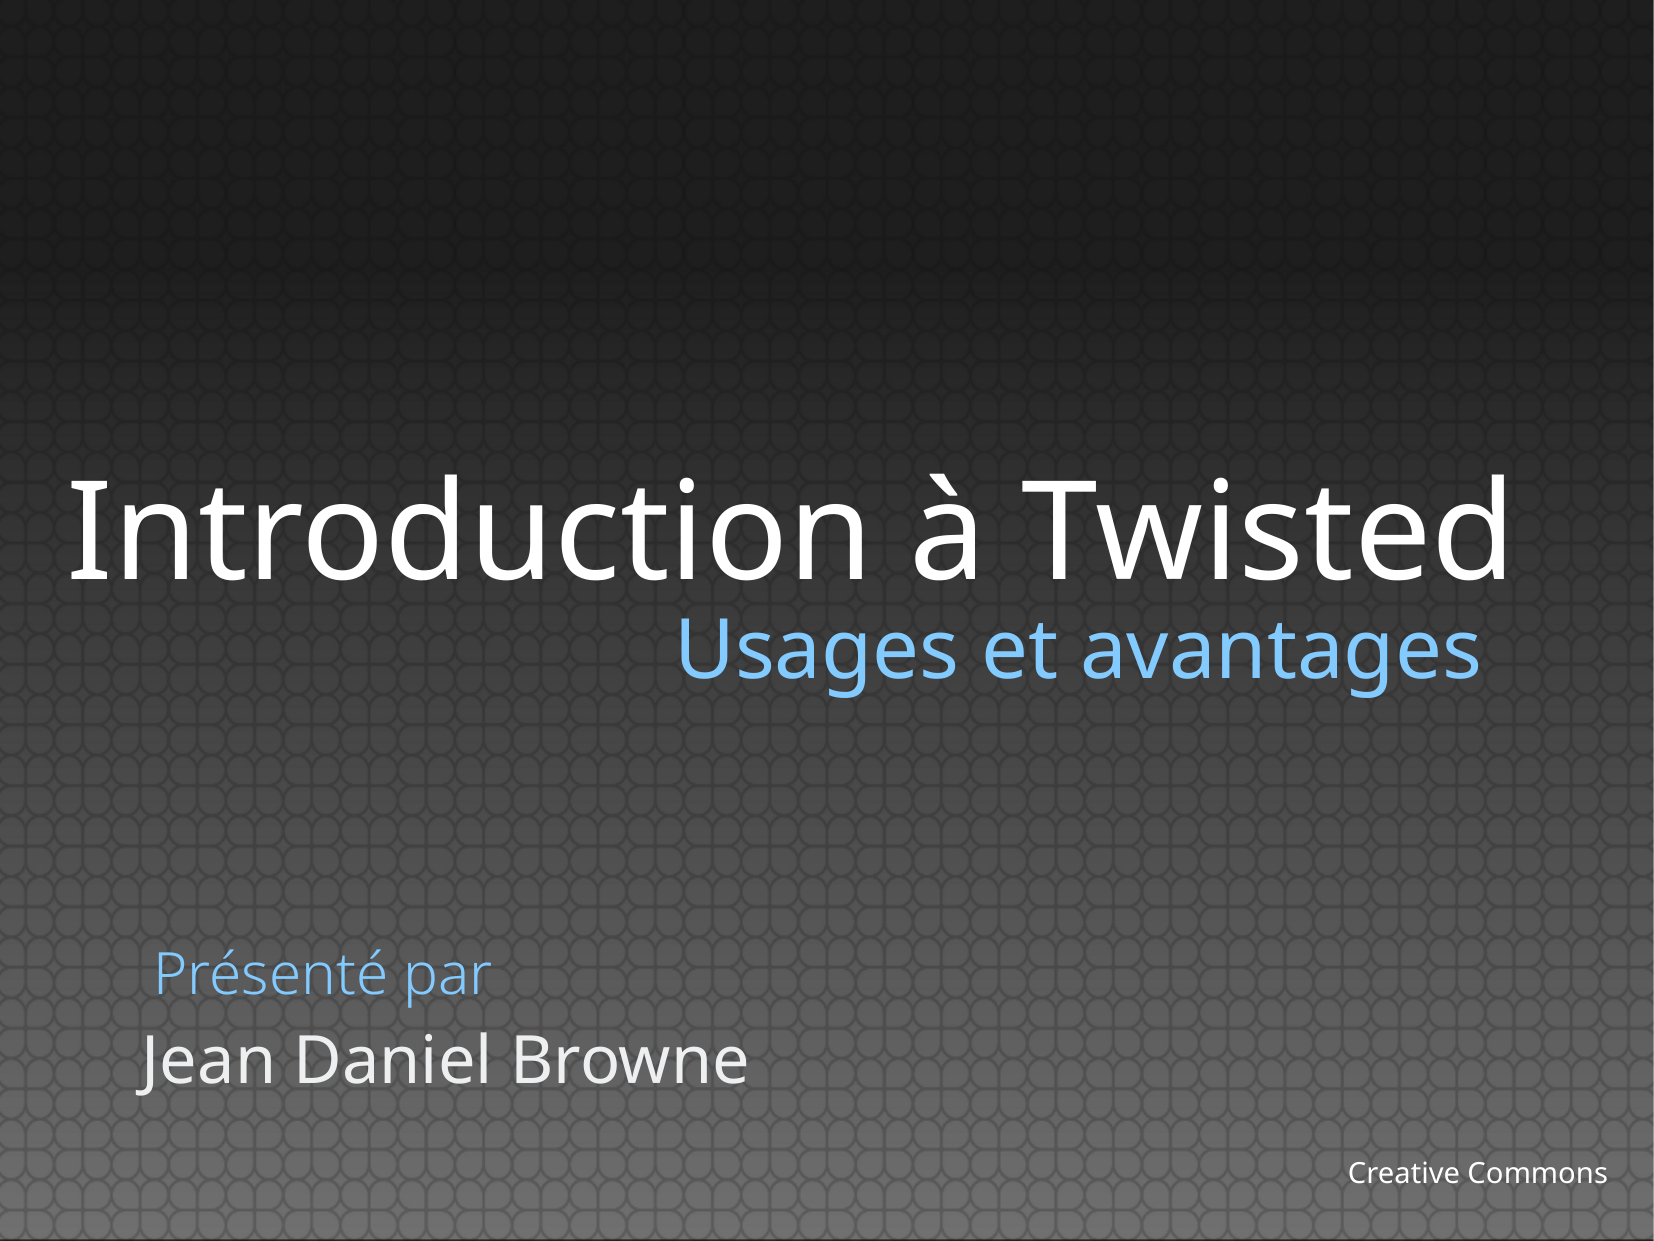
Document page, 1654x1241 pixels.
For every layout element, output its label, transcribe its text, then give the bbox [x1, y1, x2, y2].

text_box Introduction à Twisted [73, 424, 1511, 594]
text_box Creative Commons [1324, 1144, 1624, 1229]
text_box Présenté par [138, 924, 597, 1005]
subtitle Usages et avantages [136, 599, 1483, 693]
text_box Jean Daniel Browne [127, 1004, 1007, 1159]
picture [0, 0, 1654, 1241]
